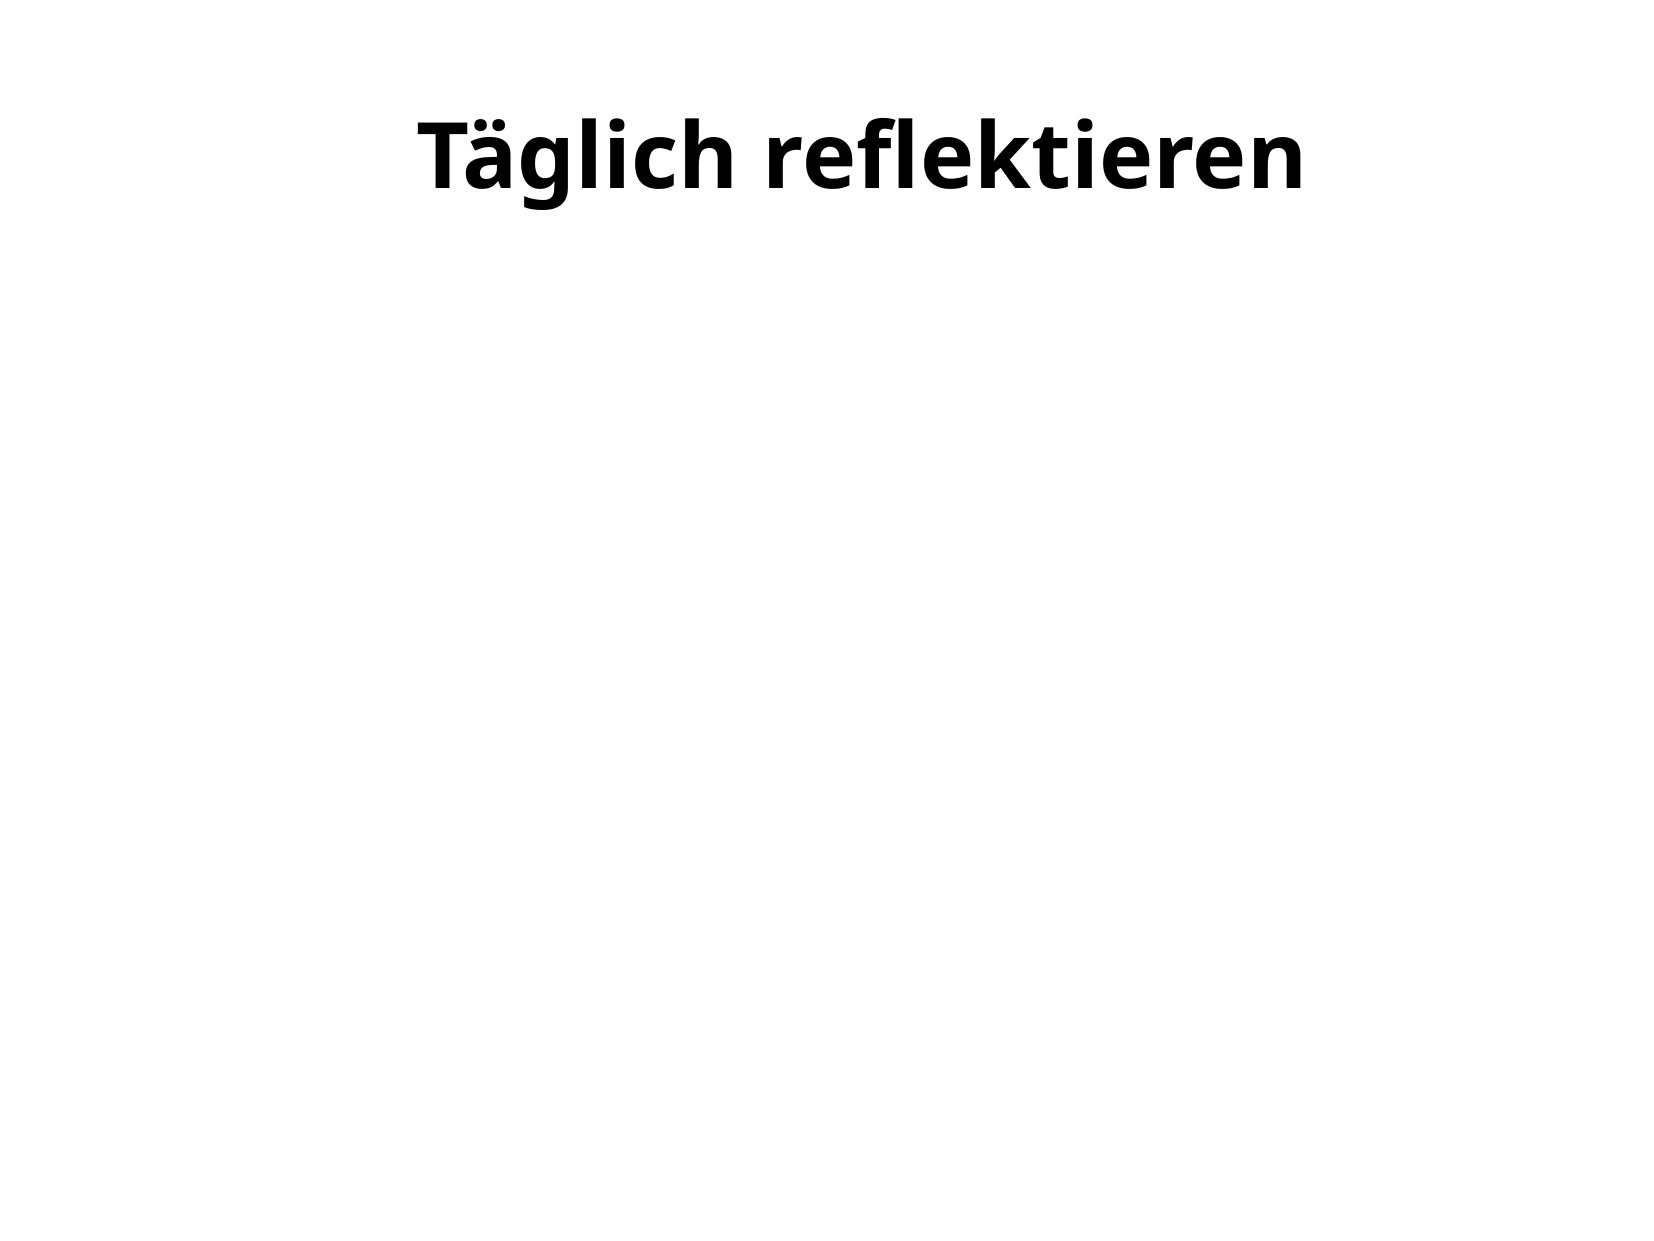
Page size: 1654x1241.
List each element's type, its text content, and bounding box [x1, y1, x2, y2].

title Täglich reflektieren [82, 49, 1571, 257]
